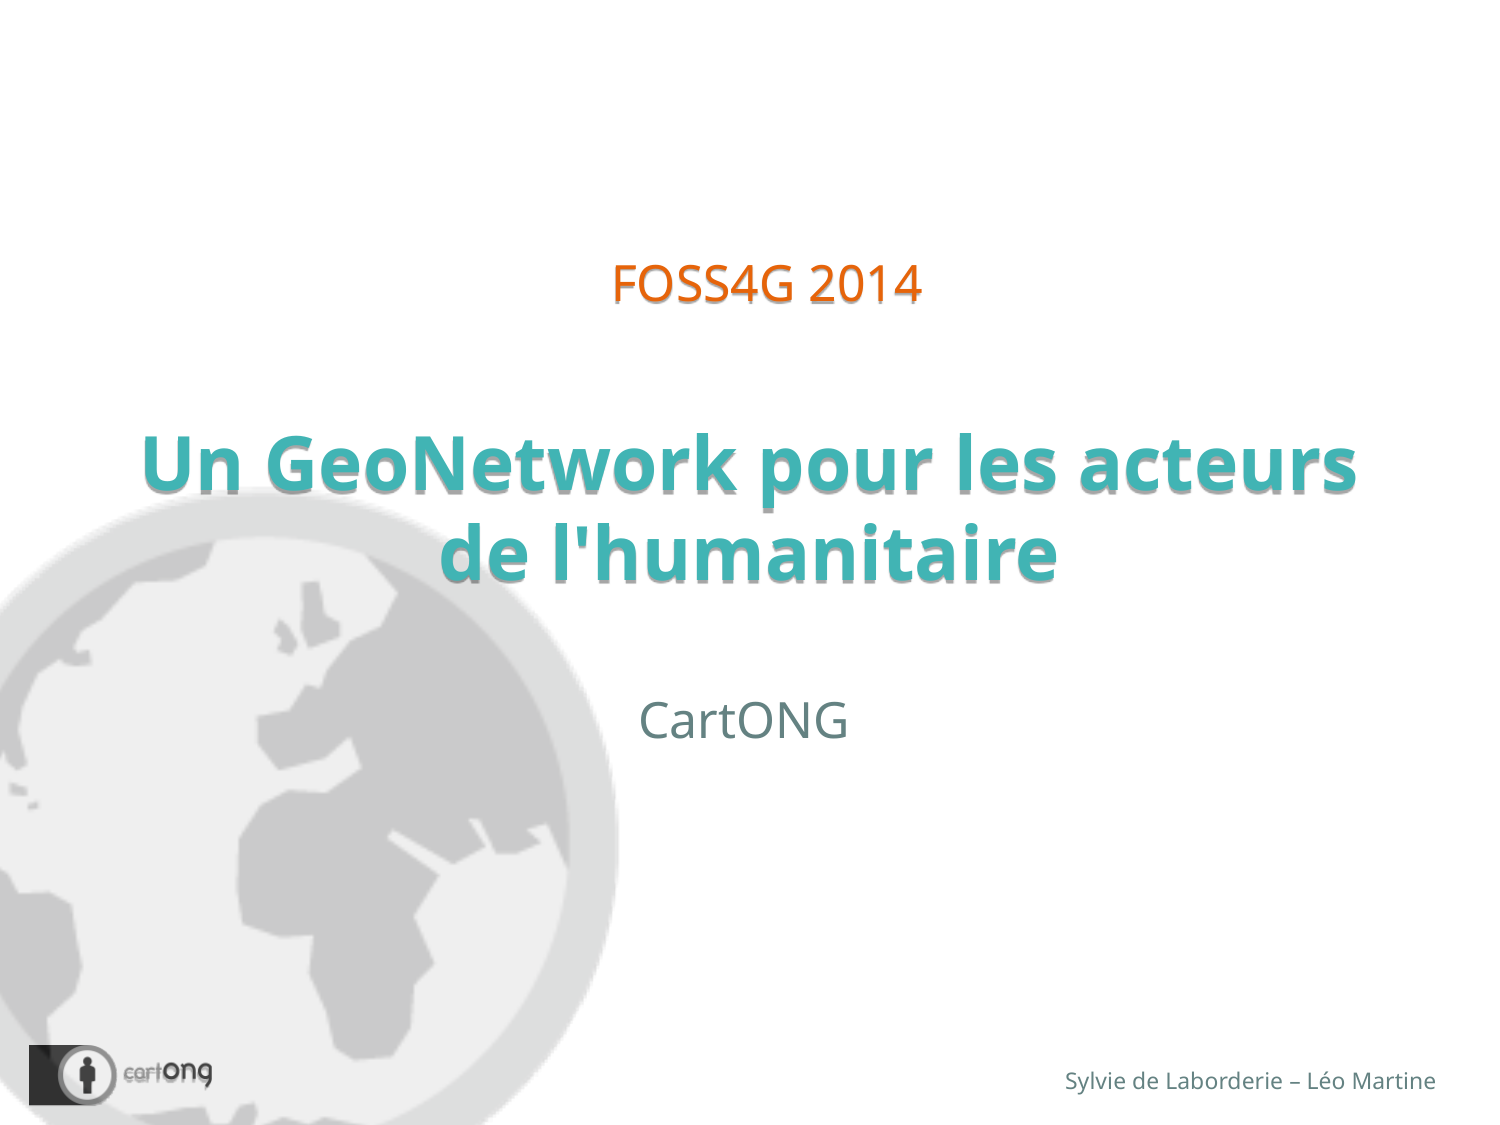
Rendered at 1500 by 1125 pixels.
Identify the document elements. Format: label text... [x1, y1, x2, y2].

subtitle FOSS4G 2014 [242, 243, 1293, 358]
title Un GeoNetwork pour les acteurs de l'humanitaire [112, 385, 1388, 627]
text_box CartONG [265, 680, 1223, 795]
text_box Sylvie de Laborderie – Léo Martine [996, 1058, 1500, 1106]
